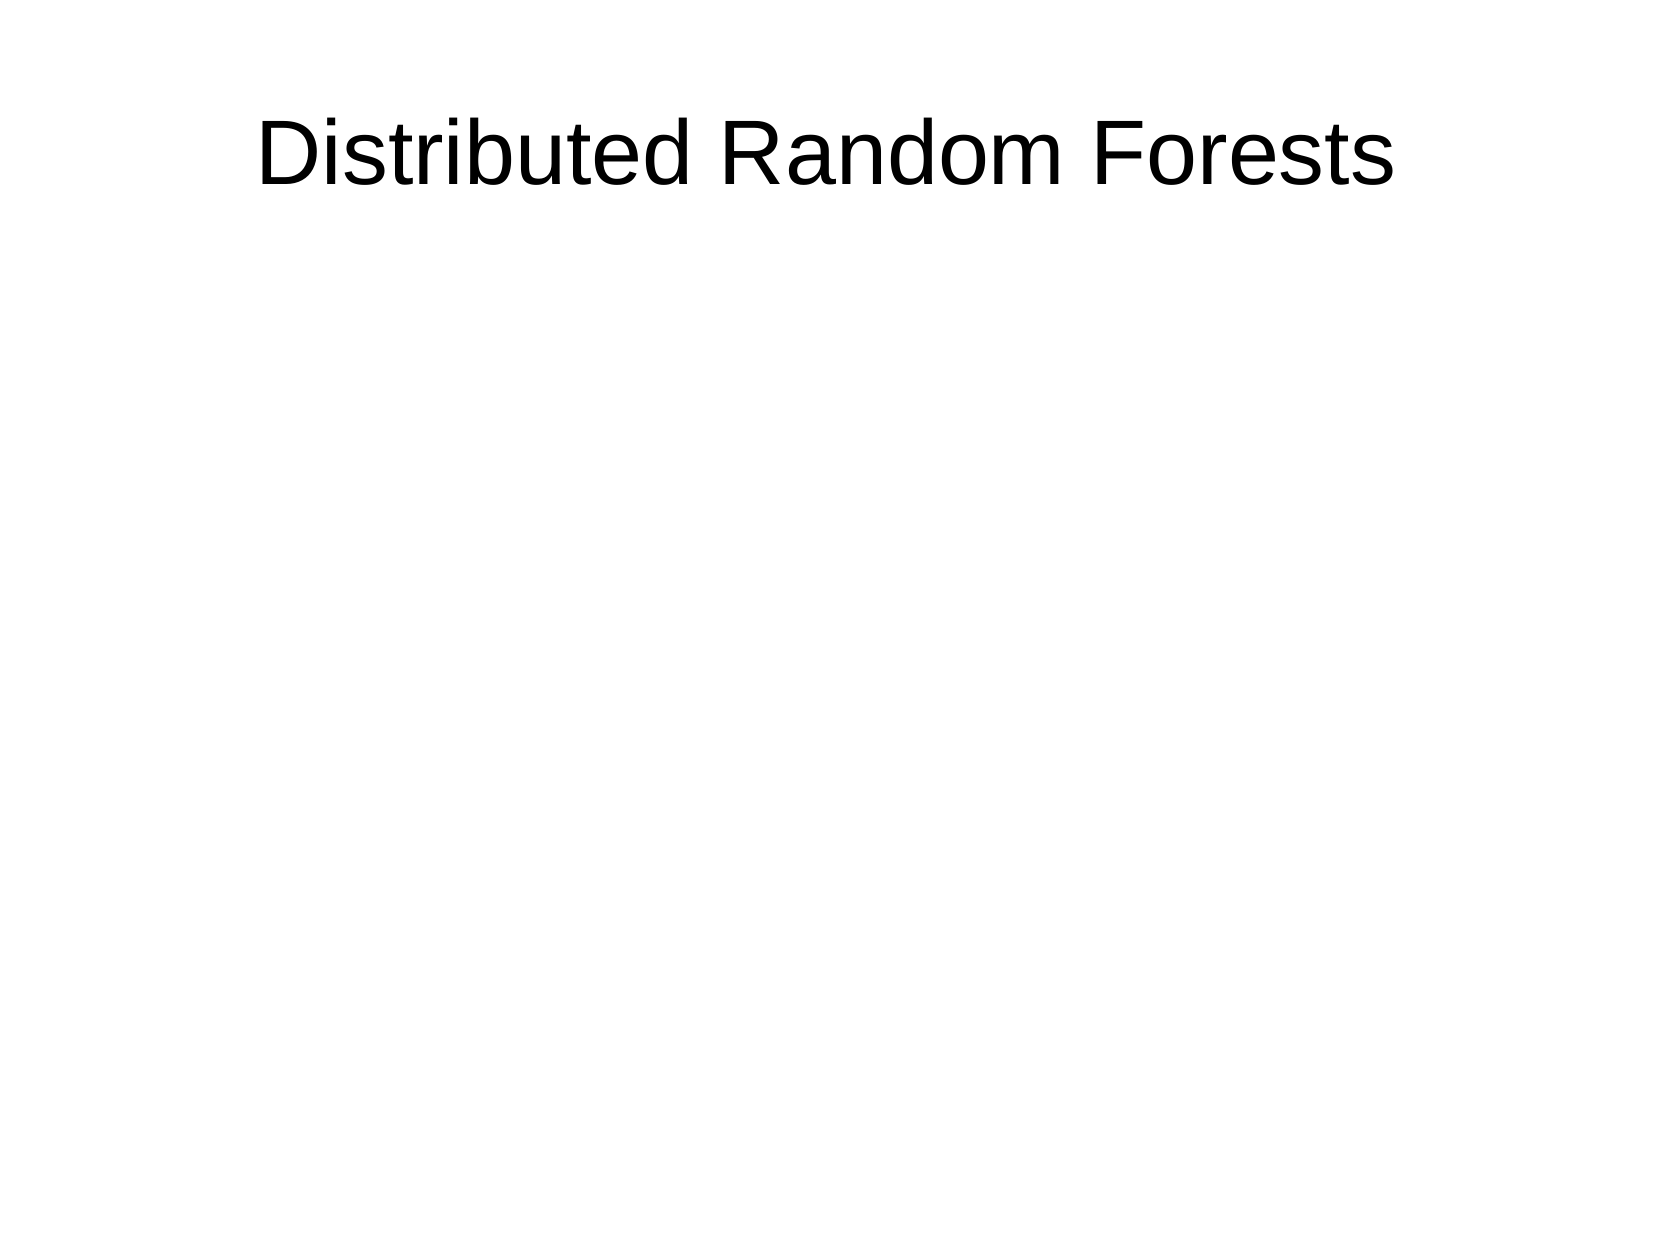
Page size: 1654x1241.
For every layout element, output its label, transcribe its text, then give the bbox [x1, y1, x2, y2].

title Distributed Random Forests [82, 49, 1571, 257]
